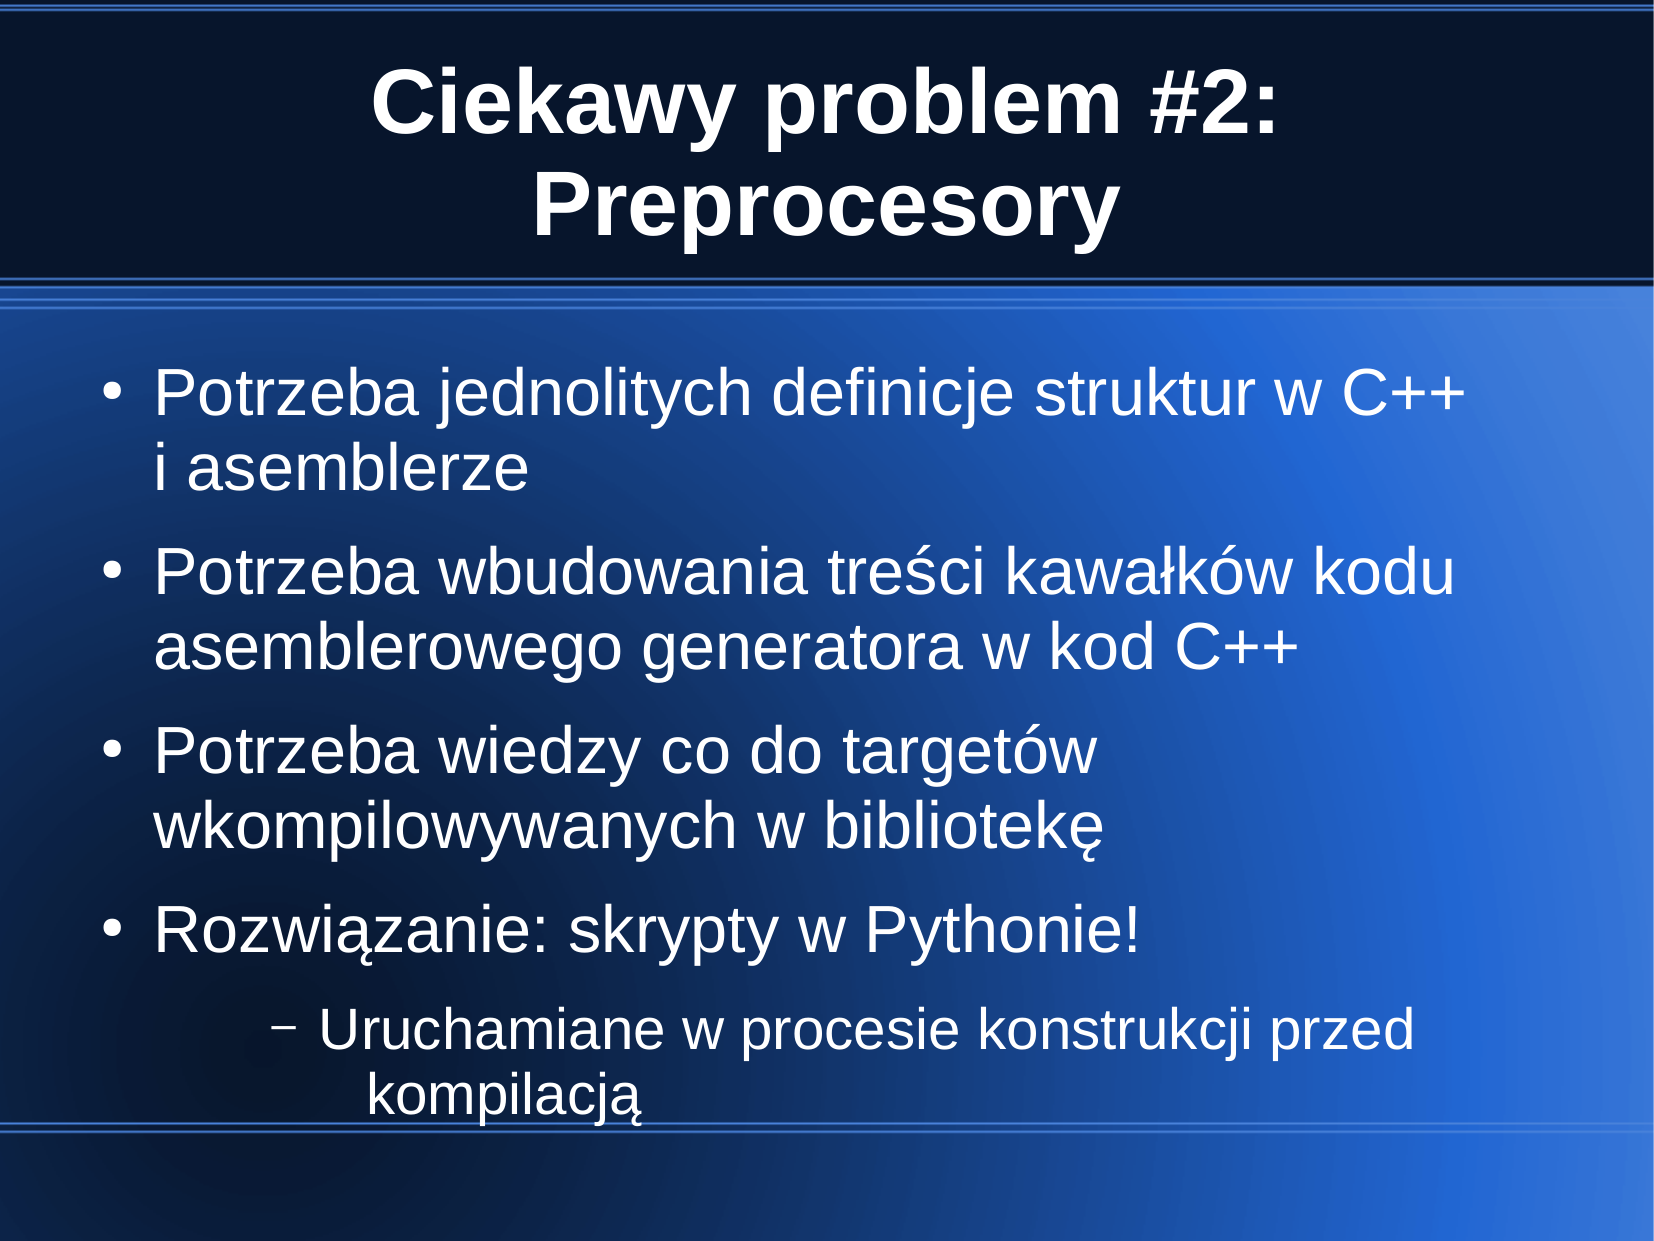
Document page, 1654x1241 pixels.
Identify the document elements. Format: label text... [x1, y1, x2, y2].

list Potrzeba jednolitych definicje struktur w C++ i asemblerze Potrzeba wbudowania treści kawałków kodu asemblerowego generatora w kod C++ Potrzeba wiedzy co do targetów wkompilowywanych w bibliotekę Rozwiązanie: skrypty w Pythonie! Uruchamiane w procesie konstrukcji przed kompilacją [82, 355, 1571, 1127]
picture [0, 0, 1654, 1241]
title Ciekawy problem #2: Preprocesory [82, 49, 1571, 257]
